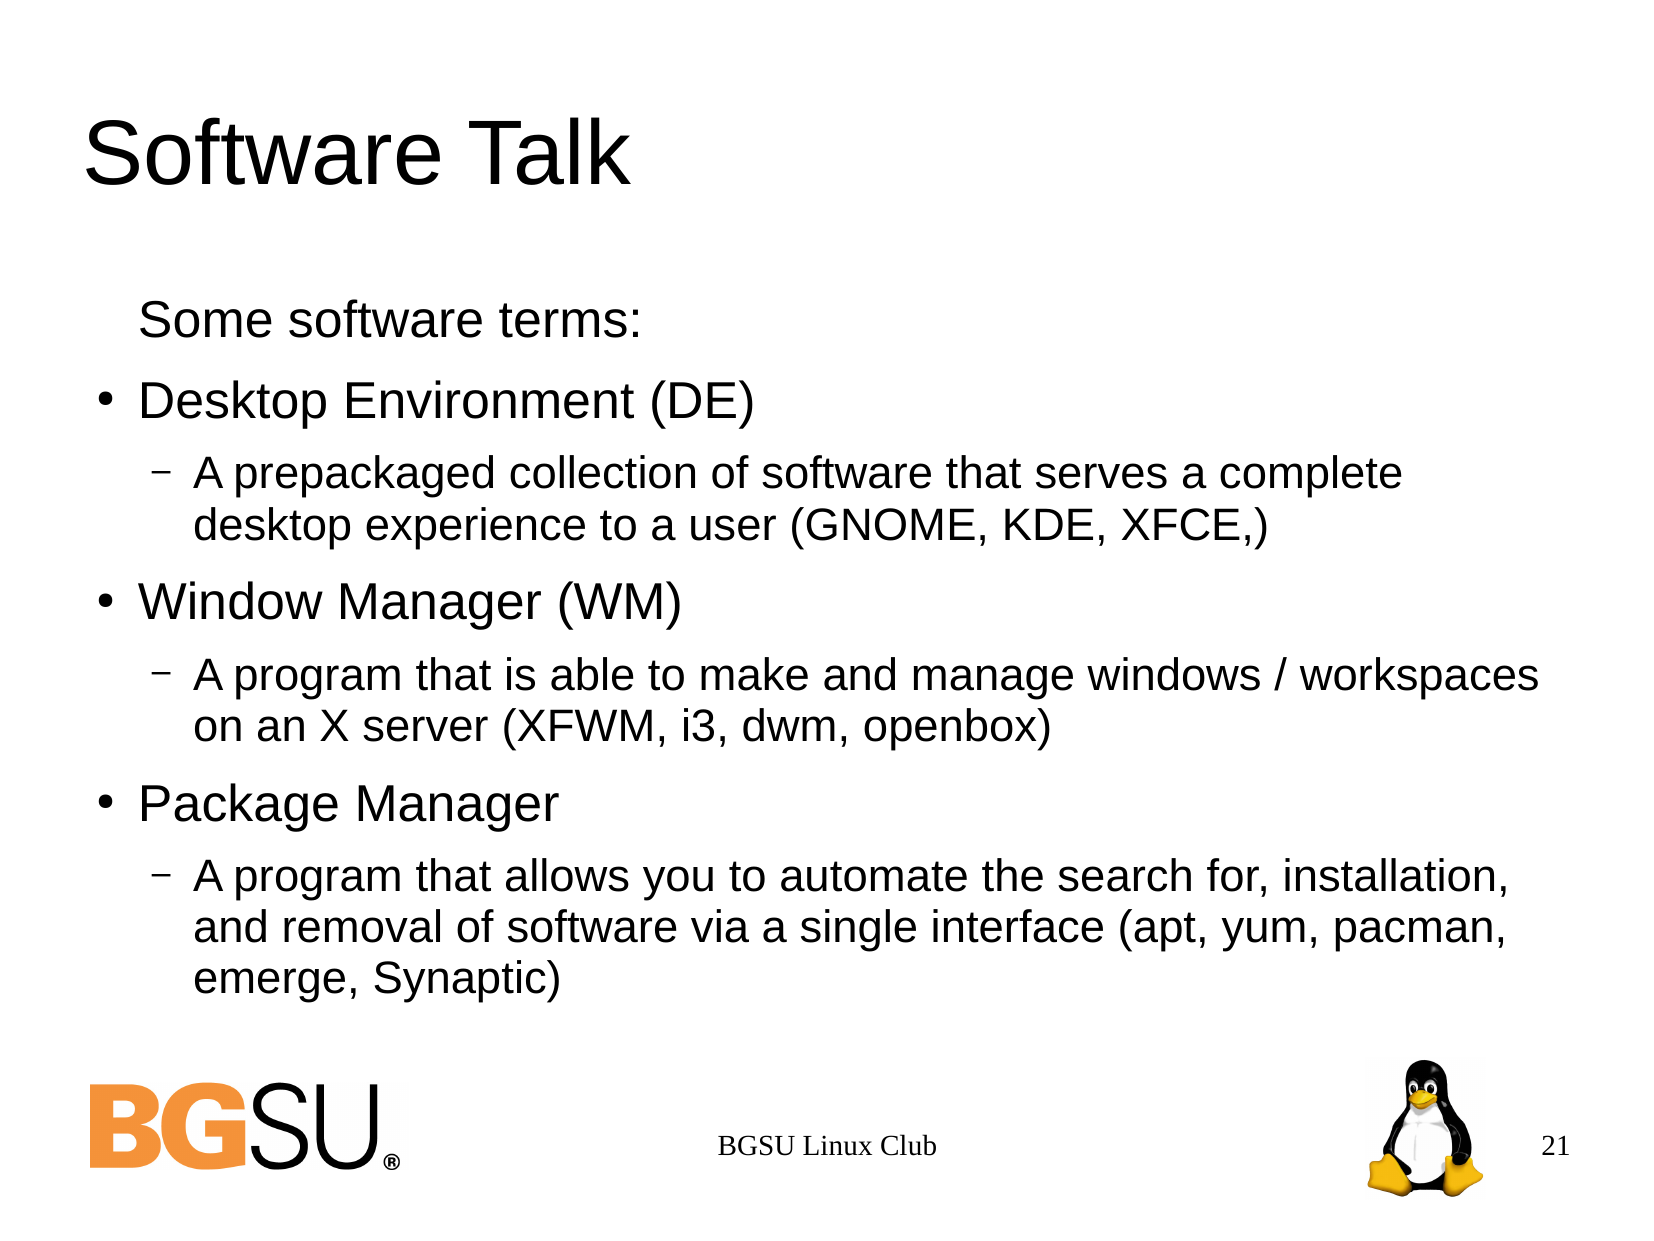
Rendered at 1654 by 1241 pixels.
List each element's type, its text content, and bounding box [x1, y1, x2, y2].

picture [90, 1082, 409, 1171]
title Software Talk [82, 49, 1571, 257]
picture [1365, 1057, 1486, 1201]
list Some software terms: Desktop Environment (DE) A prepackaged collection of software that serves a complete desktop experience to a user (GNOME, KDE, XFCE,) Window Manager (WM) A program that is able to make and manage windows / workspaces on an X server (XFWM, i3, dwm, openbox) Package Manager A program that allows you to automate the search for, installation, and removal of software via a single interface (apt, yum, pacman, emerge, Synaptic) [82, 290, 1571, 1010]
